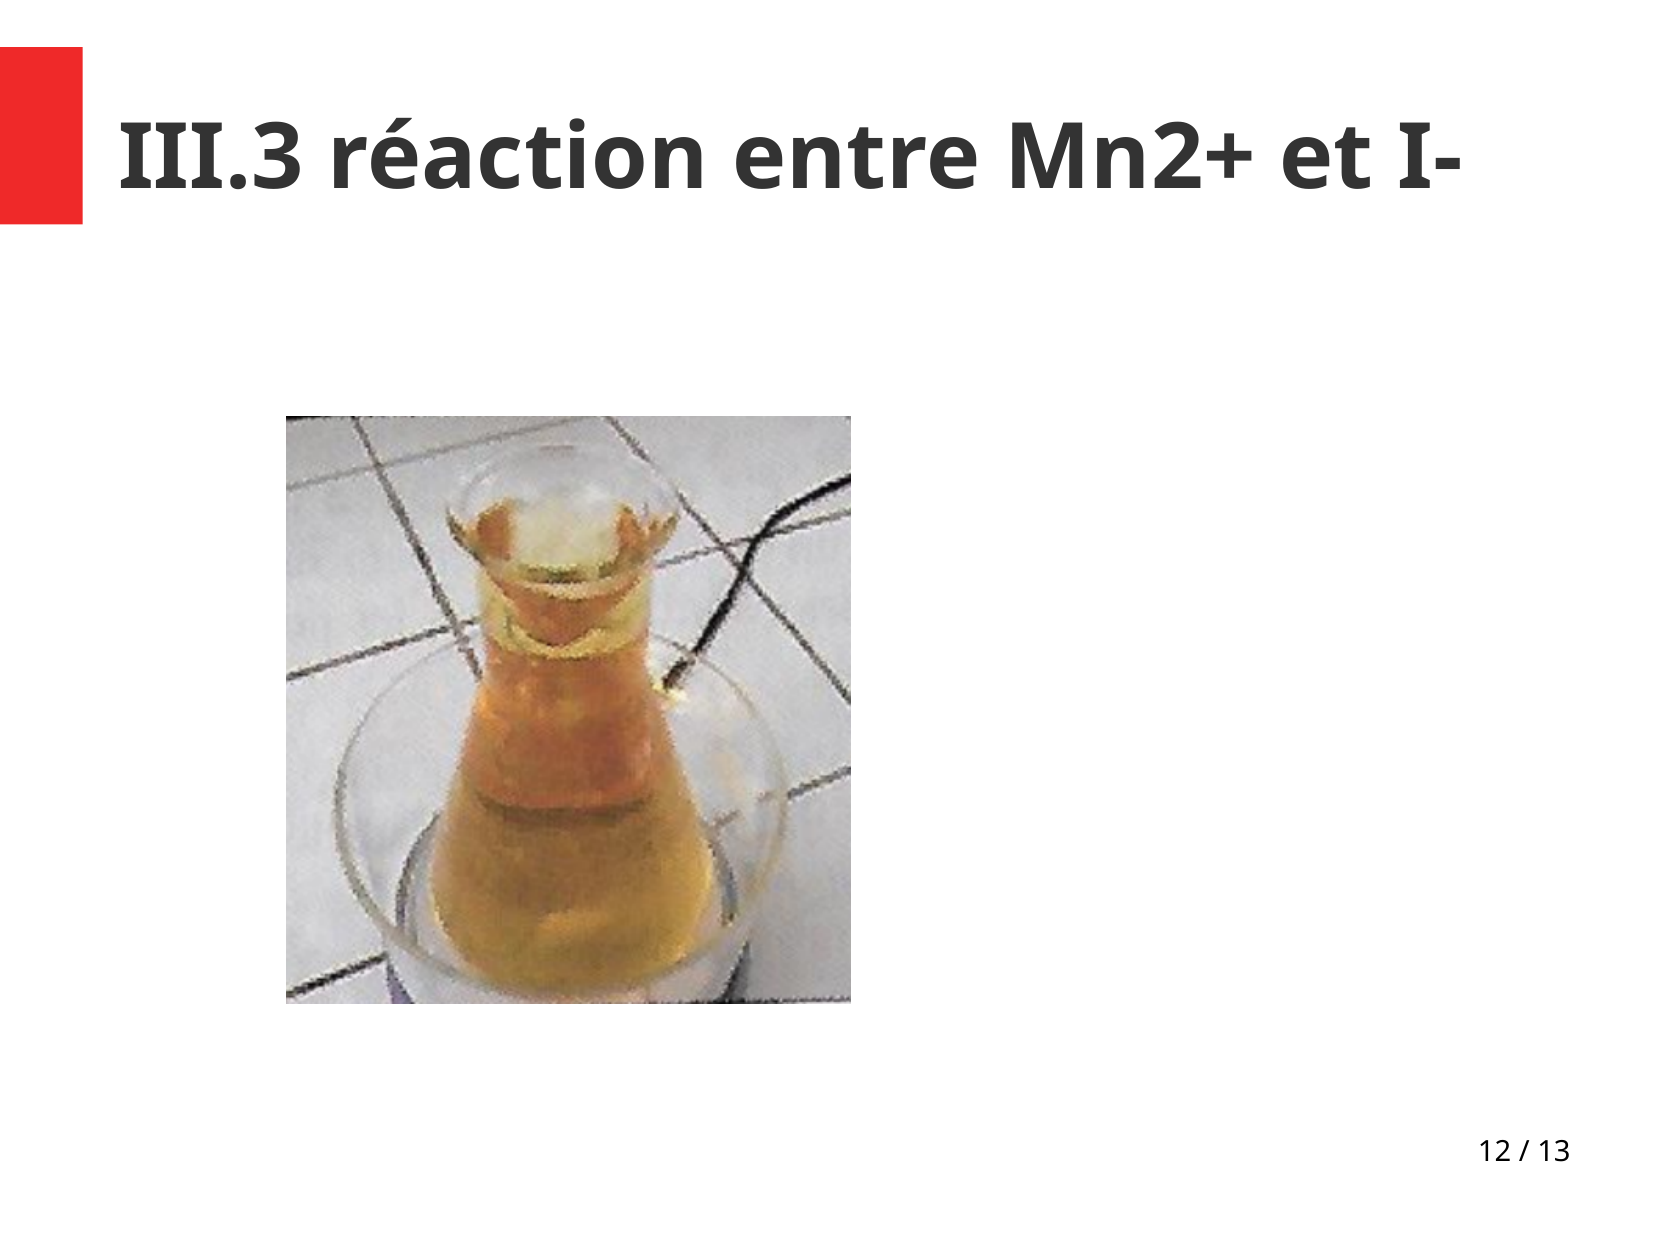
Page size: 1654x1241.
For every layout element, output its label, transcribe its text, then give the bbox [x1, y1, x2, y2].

title III.3 réaction entre Mn2+ et I- [118, 49, 1571, 257]
picture [286, 416, 851, 1004]
